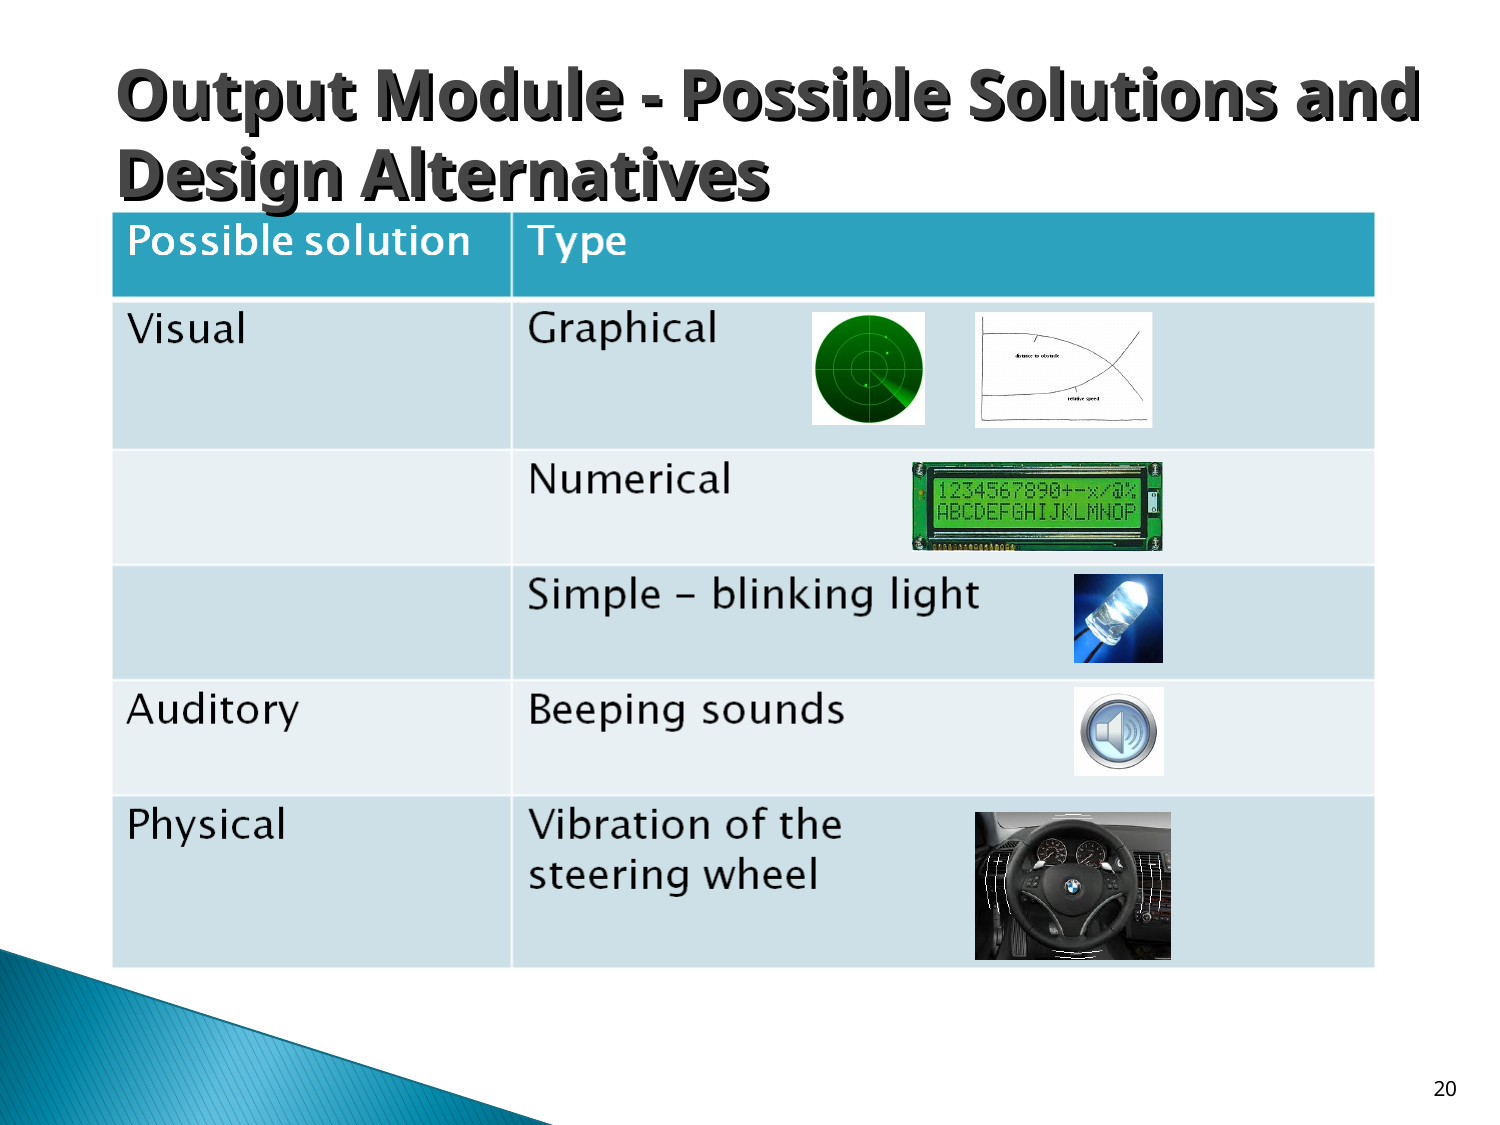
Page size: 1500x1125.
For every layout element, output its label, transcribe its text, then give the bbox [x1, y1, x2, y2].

title Output Module - Possible Solutions and Design Alternatives [99, 37, 1450, 225]
picture [100, 225, 1387, 981]
text_box [1418, 1051, 1479, 1112]
